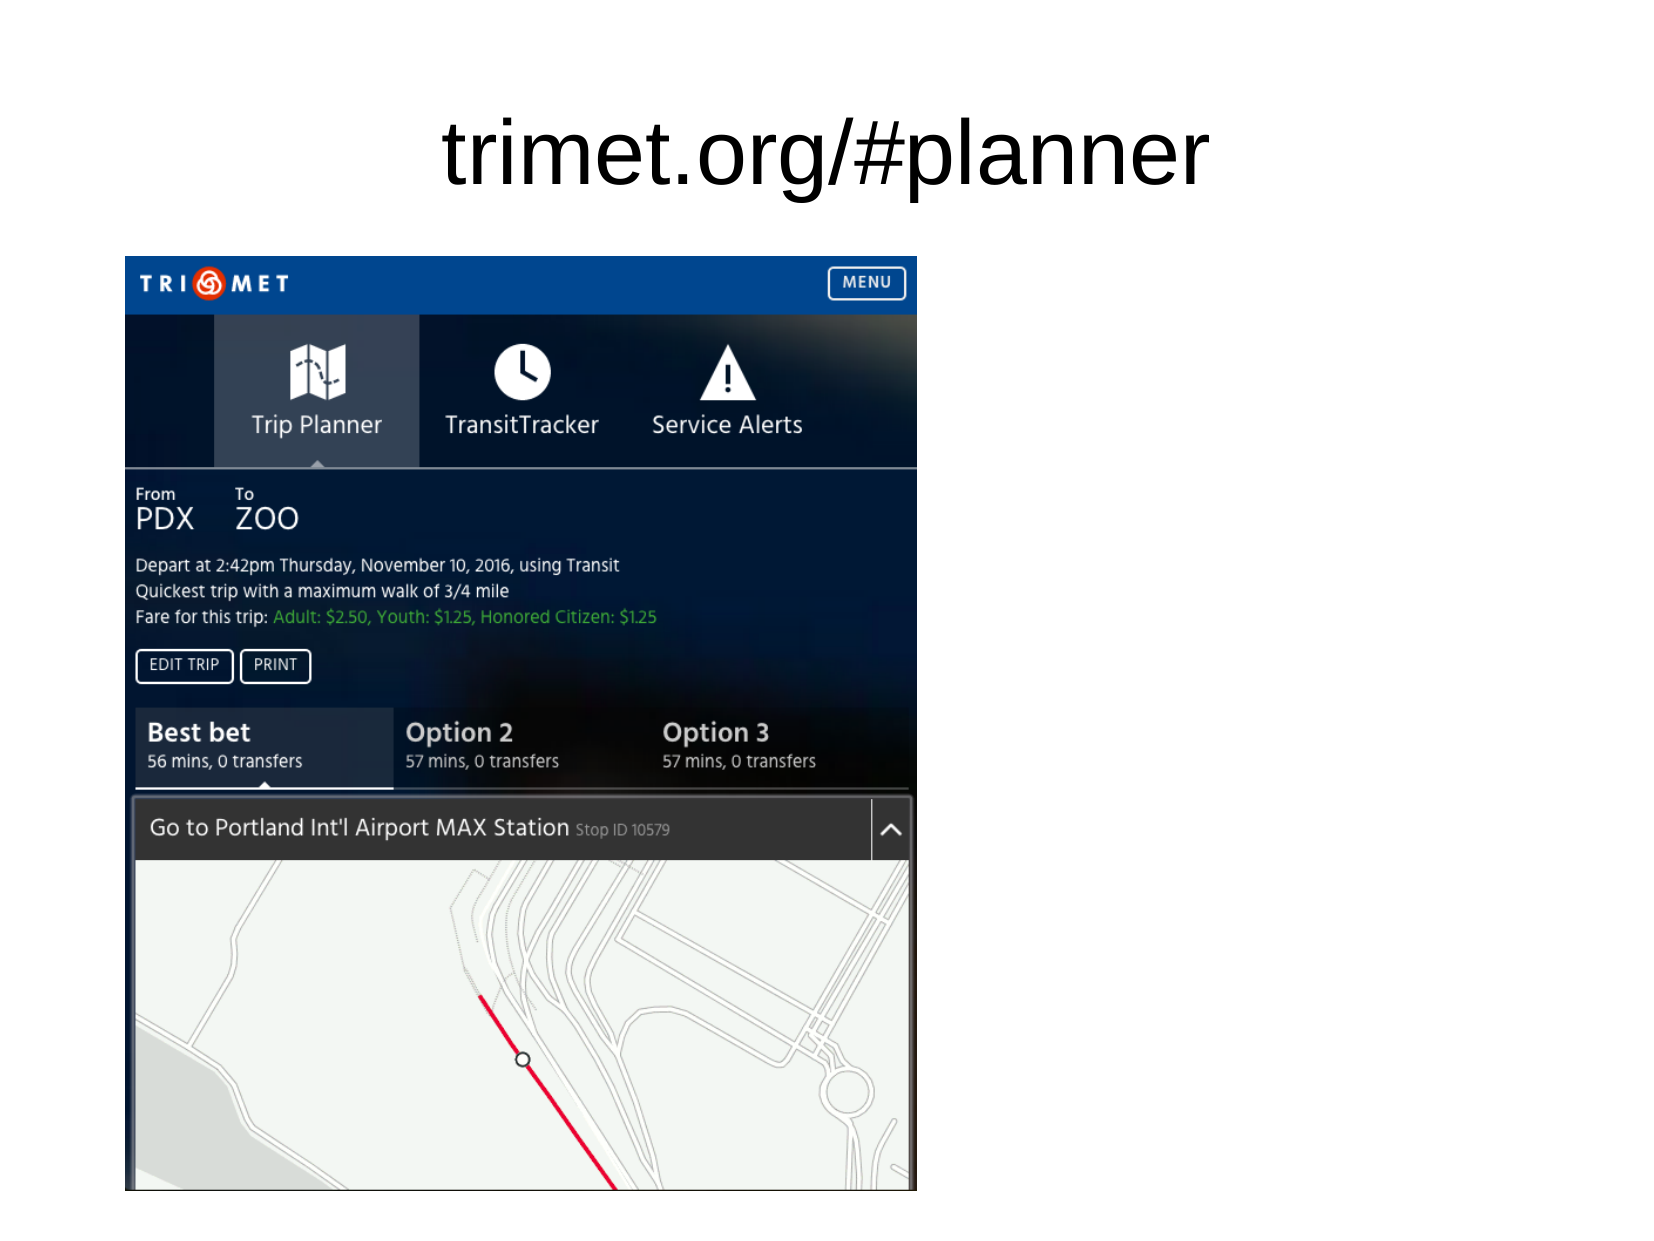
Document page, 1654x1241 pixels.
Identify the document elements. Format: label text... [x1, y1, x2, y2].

title trimet.org/#planner [82, 49, 1571, 257]
picture [125, 256, 917, 1191]
